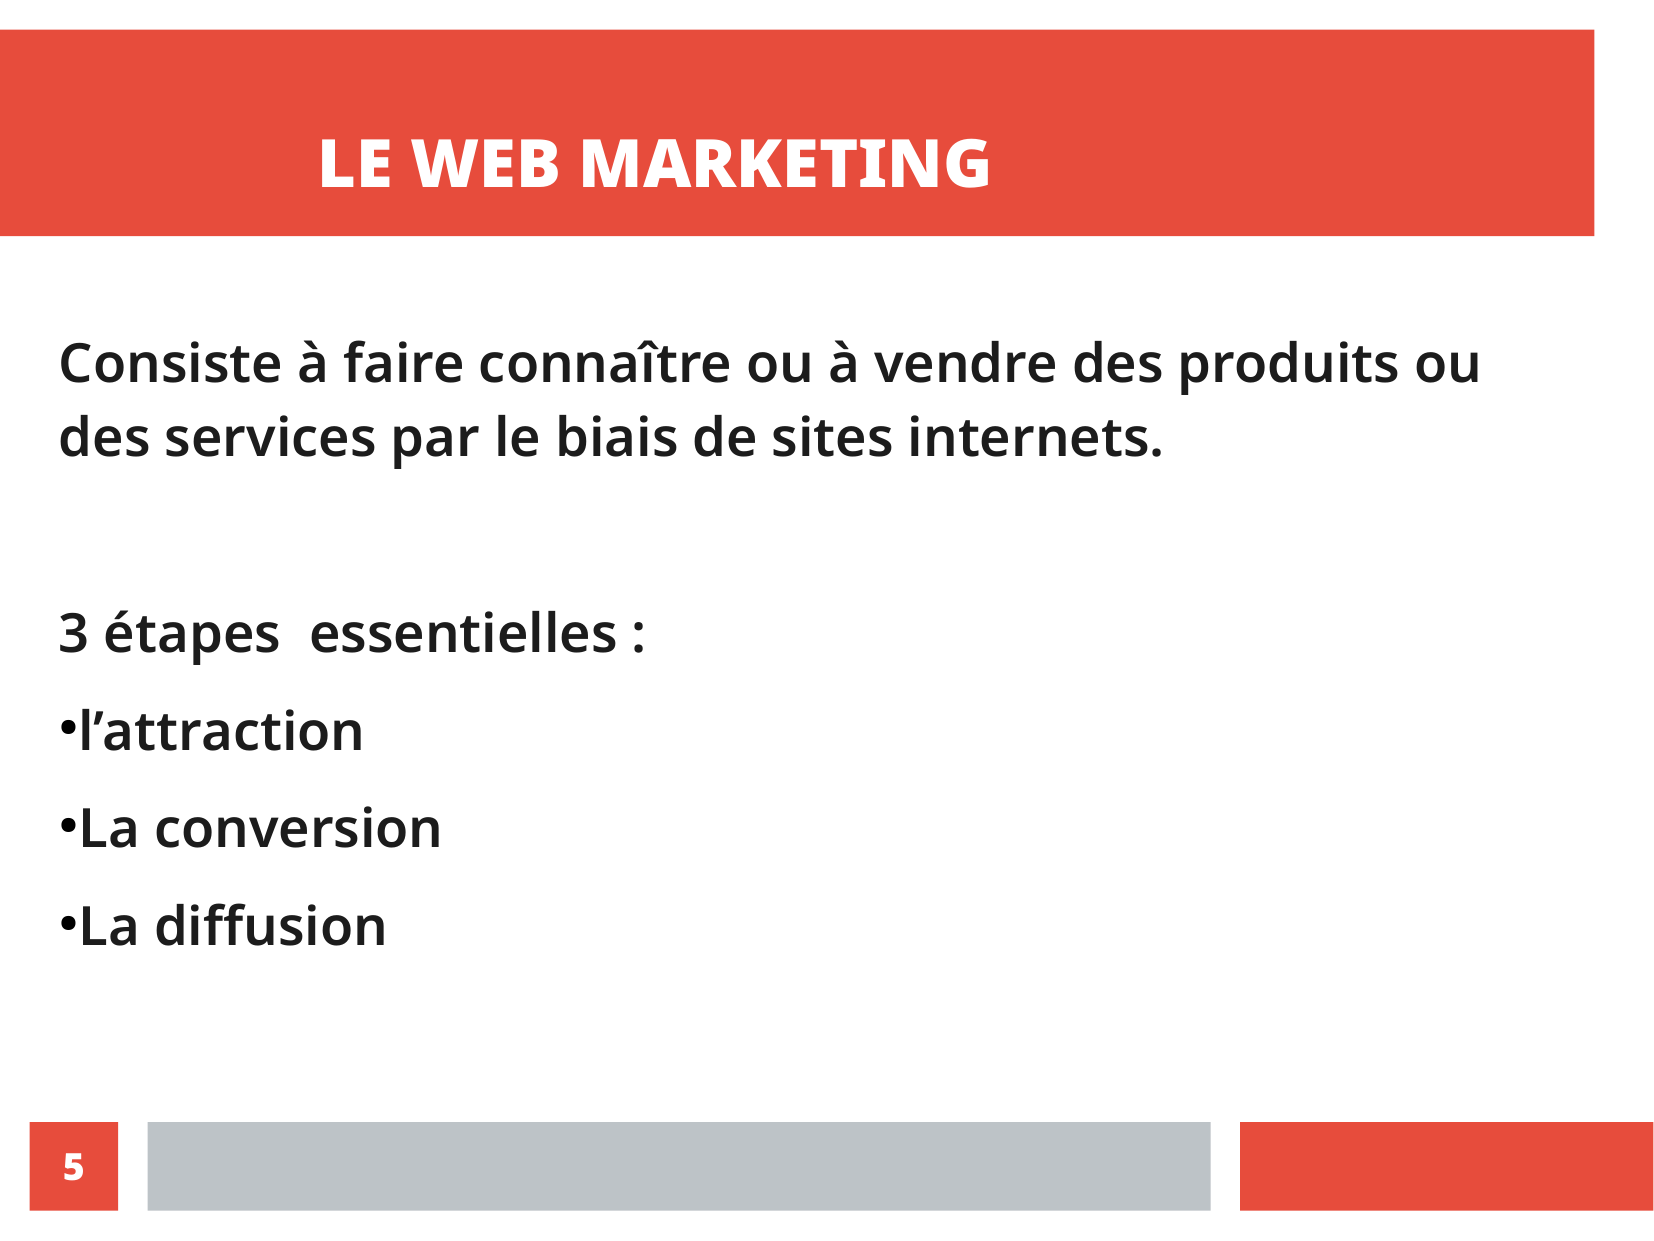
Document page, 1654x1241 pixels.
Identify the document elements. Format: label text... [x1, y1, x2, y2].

list Consiste à faire connaître ou à vendre des produits ou des services par le biais de sites internets. 3 étapes essentielles : l’attraction La conversion La diffusion [59, 324, 1565, 1093]
title LE WEB MARKETING [59, 59, 1595, 207]
